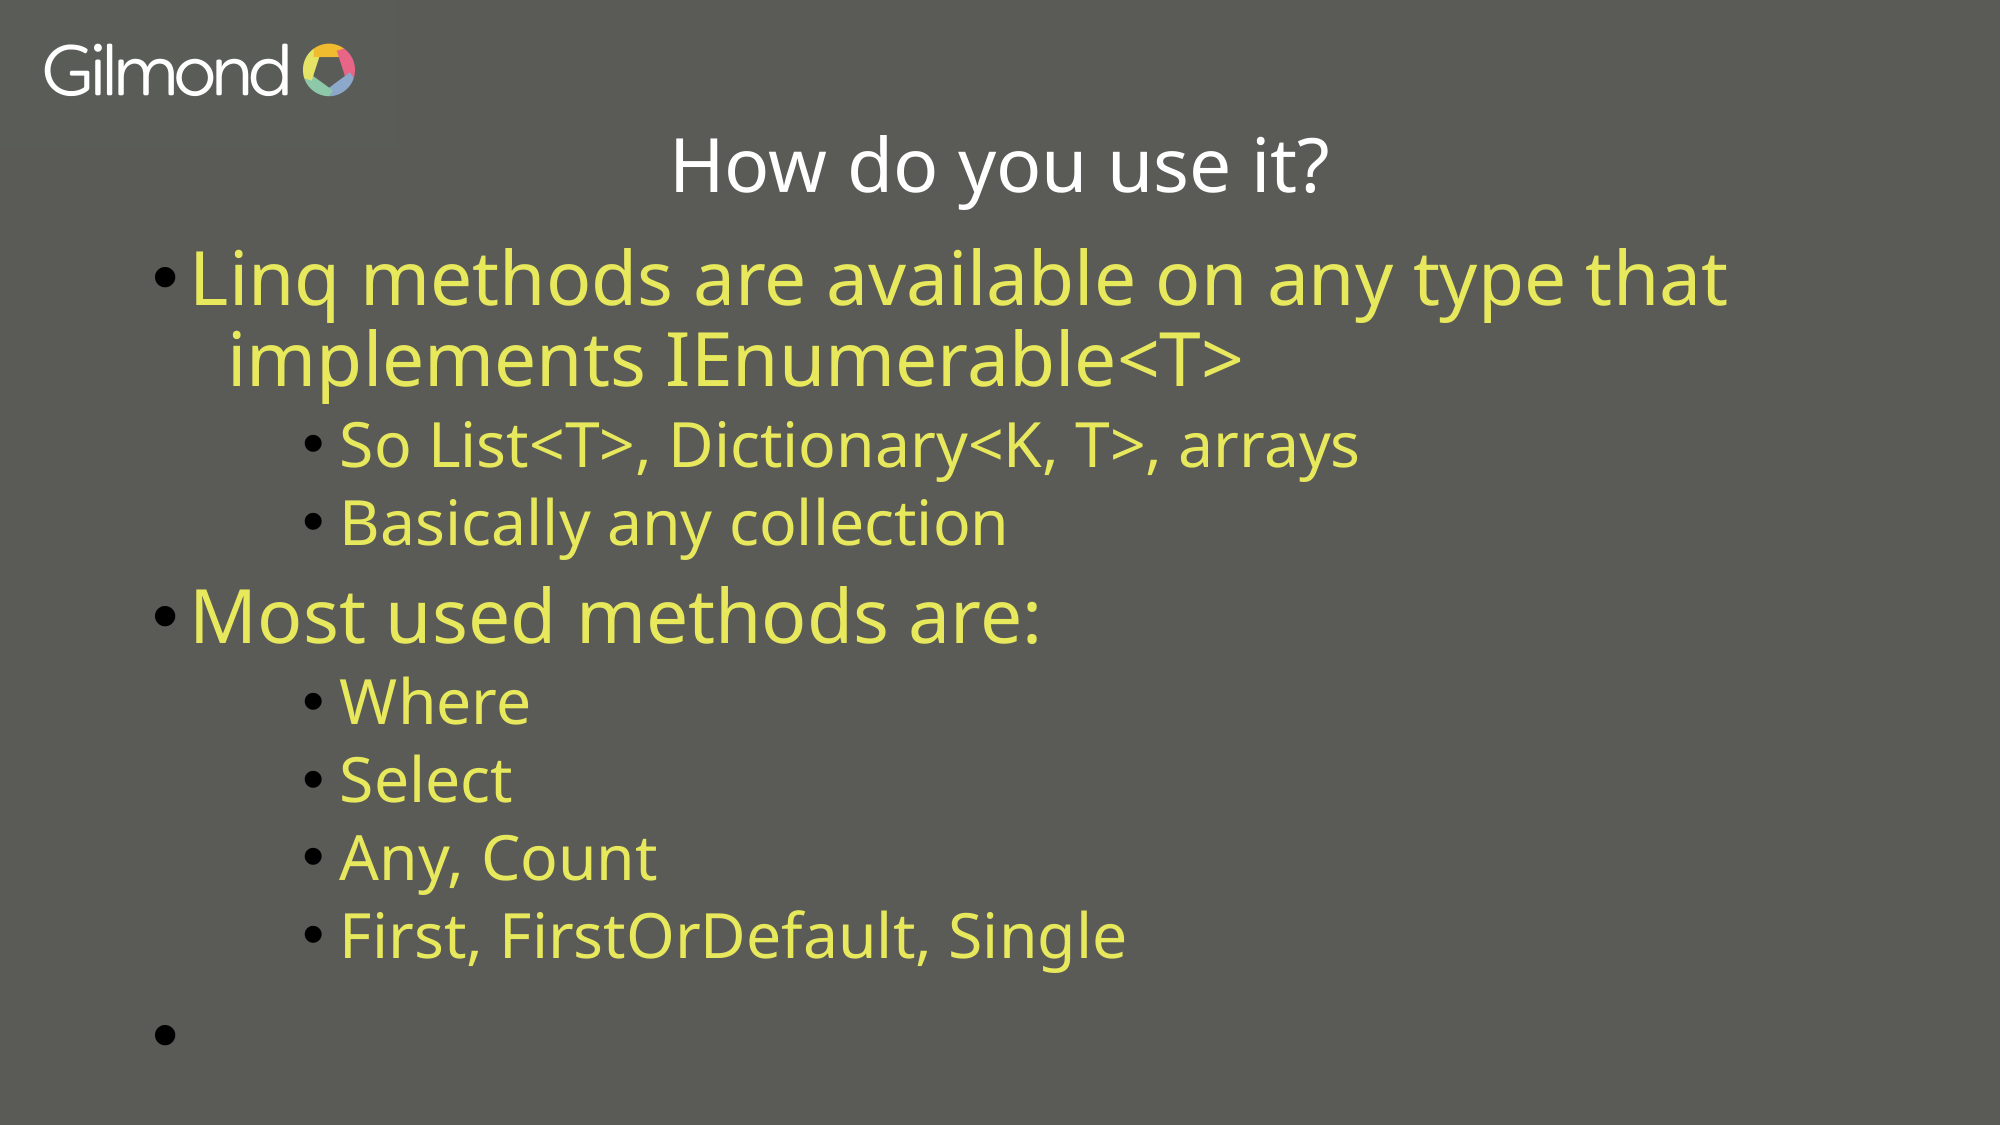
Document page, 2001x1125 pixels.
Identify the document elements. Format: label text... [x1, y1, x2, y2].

title How do you use it? [137, 59, 1863, 233]
list Linq methods are available on any type that implements IEnumerable<T> So List<T>, Dictionary<K, T>, arrays Basically any collection Most used methods are: Where Select Any, Count First, FirstOrDefault, Single [137, 233, 1863, 1053]
picture [0, 0, 399, 149]
